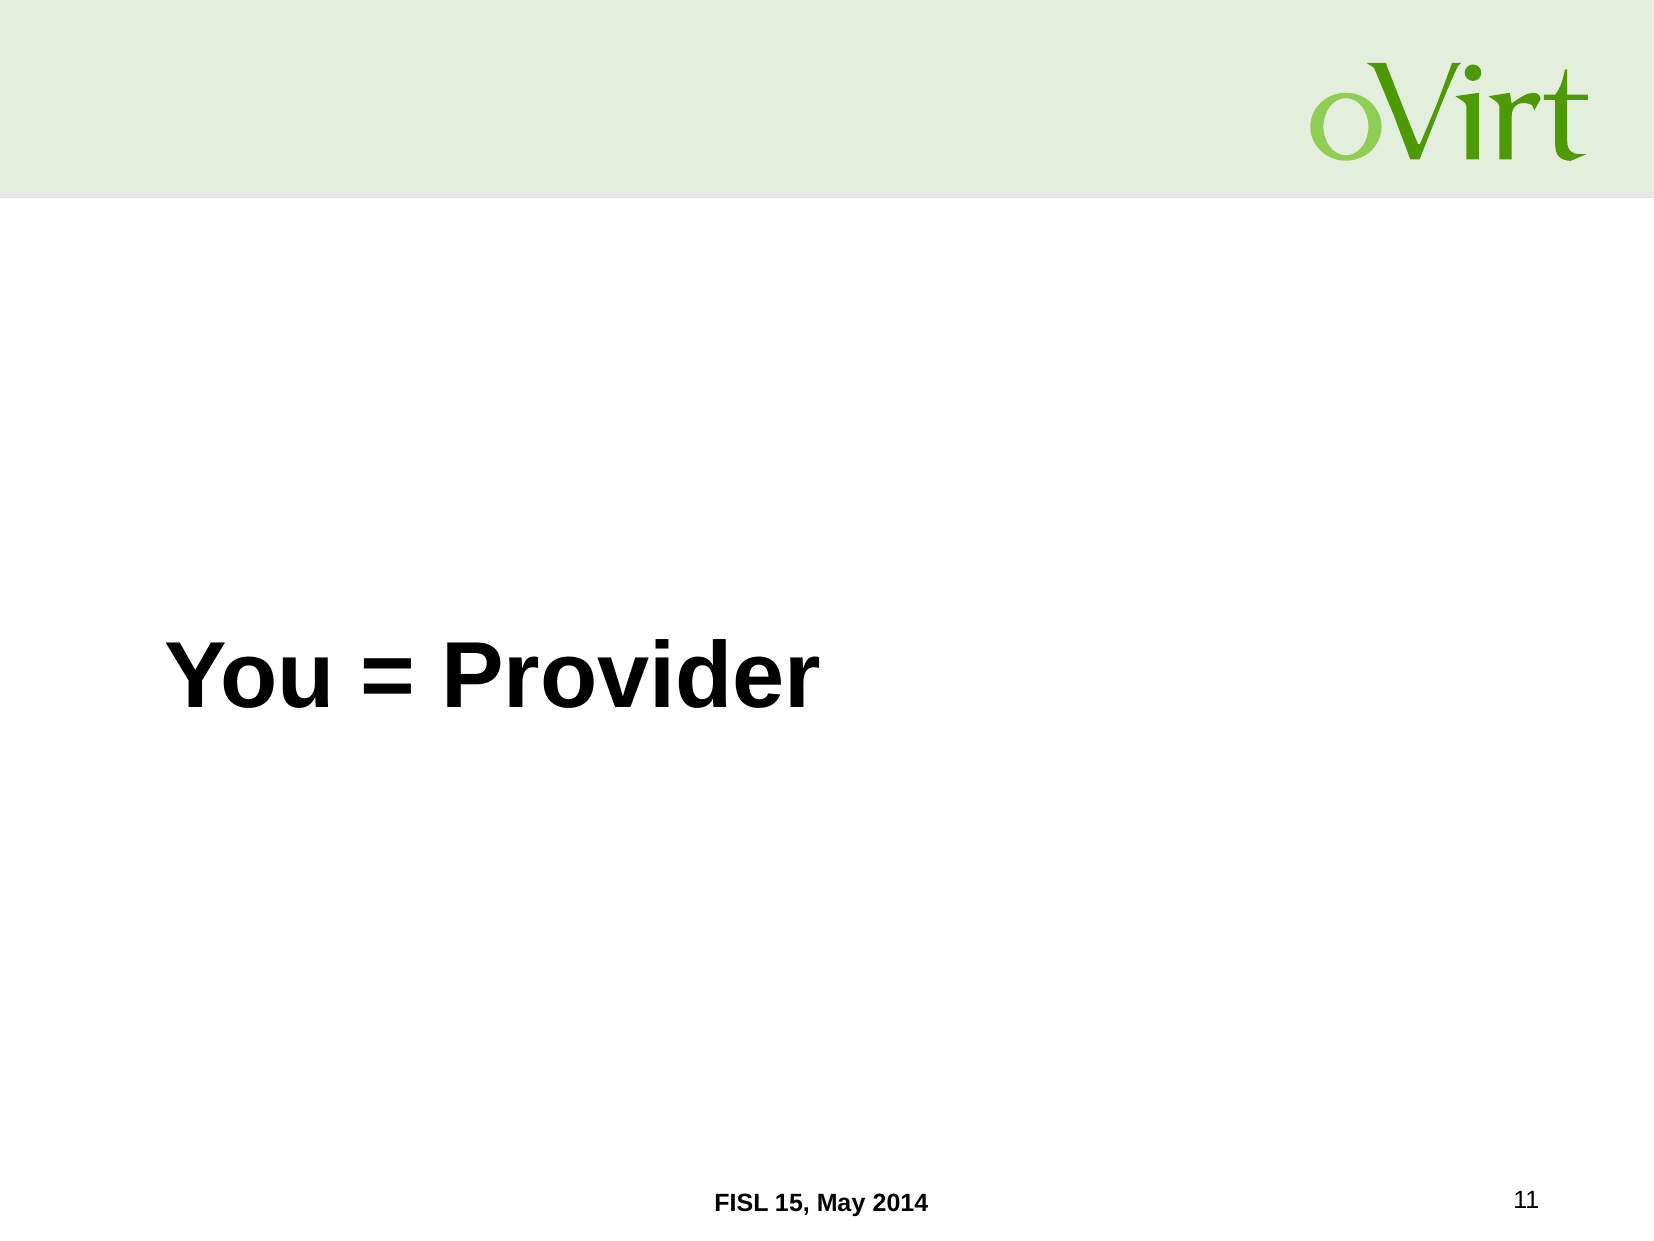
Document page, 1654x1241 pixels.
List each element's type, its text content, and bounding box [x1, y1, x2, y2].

text_box You = Provider [150, 615, 1654, 750]
